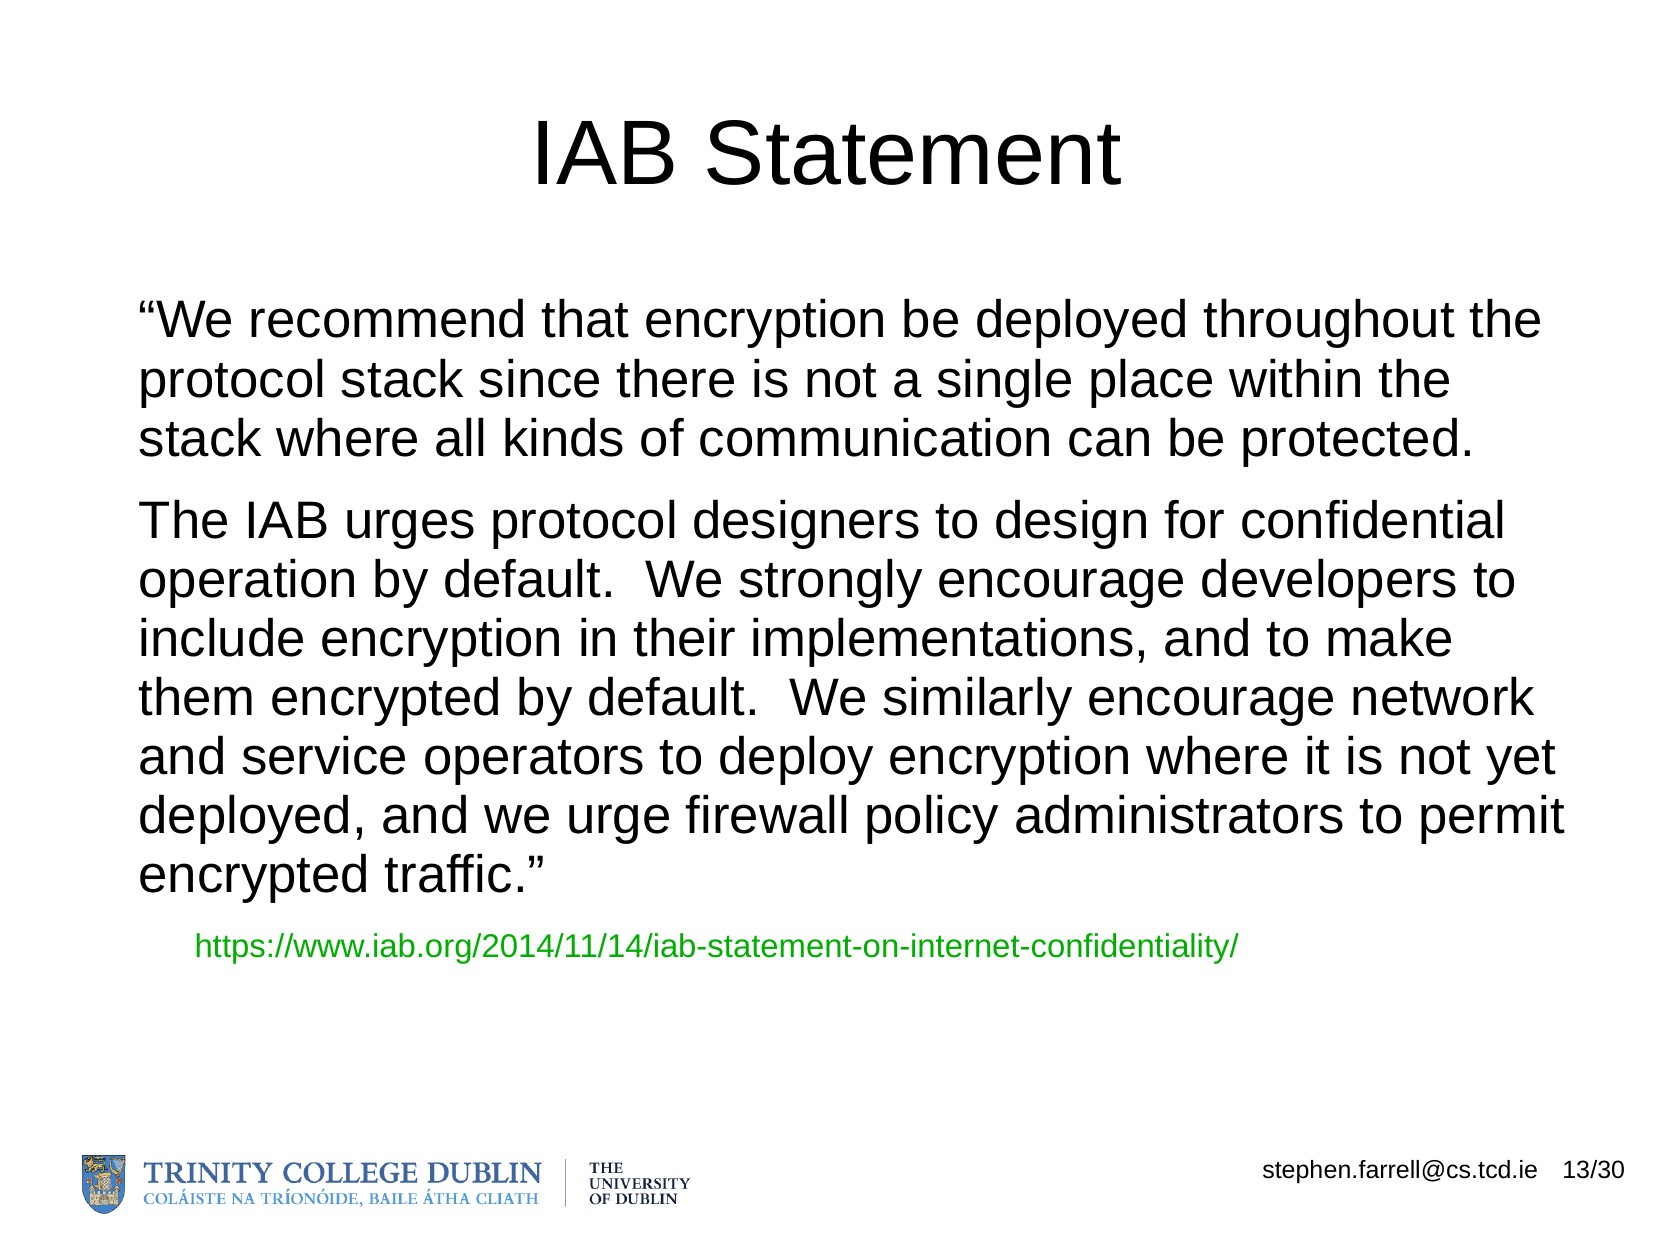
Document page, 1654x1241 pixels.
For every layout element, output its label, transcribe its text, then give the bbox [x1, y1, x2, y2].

list “We recommend that encryption be deployed throughout the protocol stack since there is not a single place within the stack where all kinds of communication can be protected. The IAB urges protocol designers to design for confidential operation by default. We strongly encourage developers to include encryption in their implementations, and to make them encrypted by default. We similarly encourage network and service operators to deploy encryption where it is not yet deployed, and we urge firewall policy administrators to permit encrypted traffic.” https://www.iab.org/2014/11/14/iab-statement-on-internet-confidentiality/ [82, 290, 1571, 1010]
title IAB Statement [82, 49, 1571, 257]
picture [82, 1155, 694, 1214]
